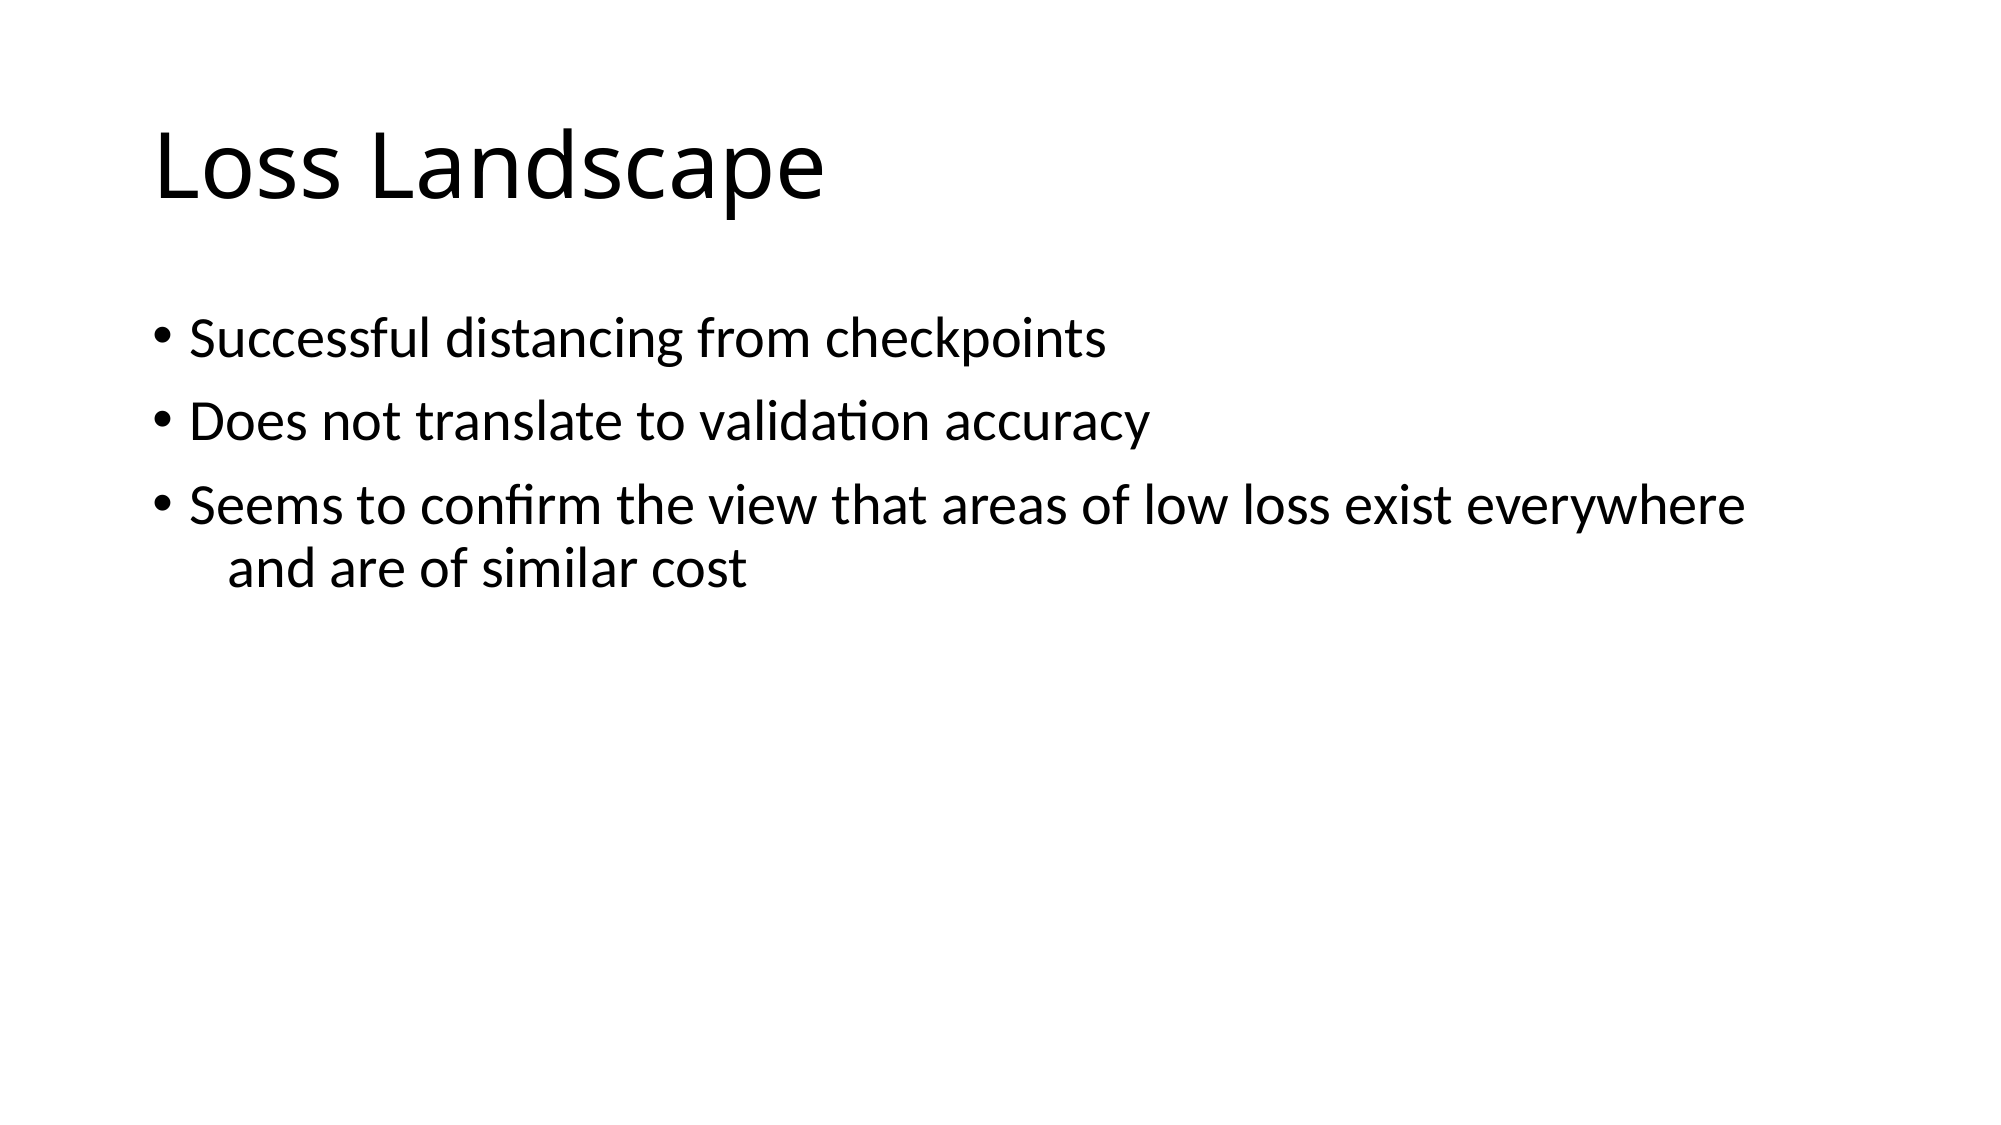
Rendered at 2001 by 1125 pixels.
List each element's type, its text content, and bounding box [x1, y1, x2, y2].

list Successful distancing from checkpoints Does not translate to validation accuracy Seems to confirm the view that areas of low loss exist everywhere and are of similar cost [137, 299, 1863, 1014]
title Loss Landscape [137, 59, 1863, 278]
